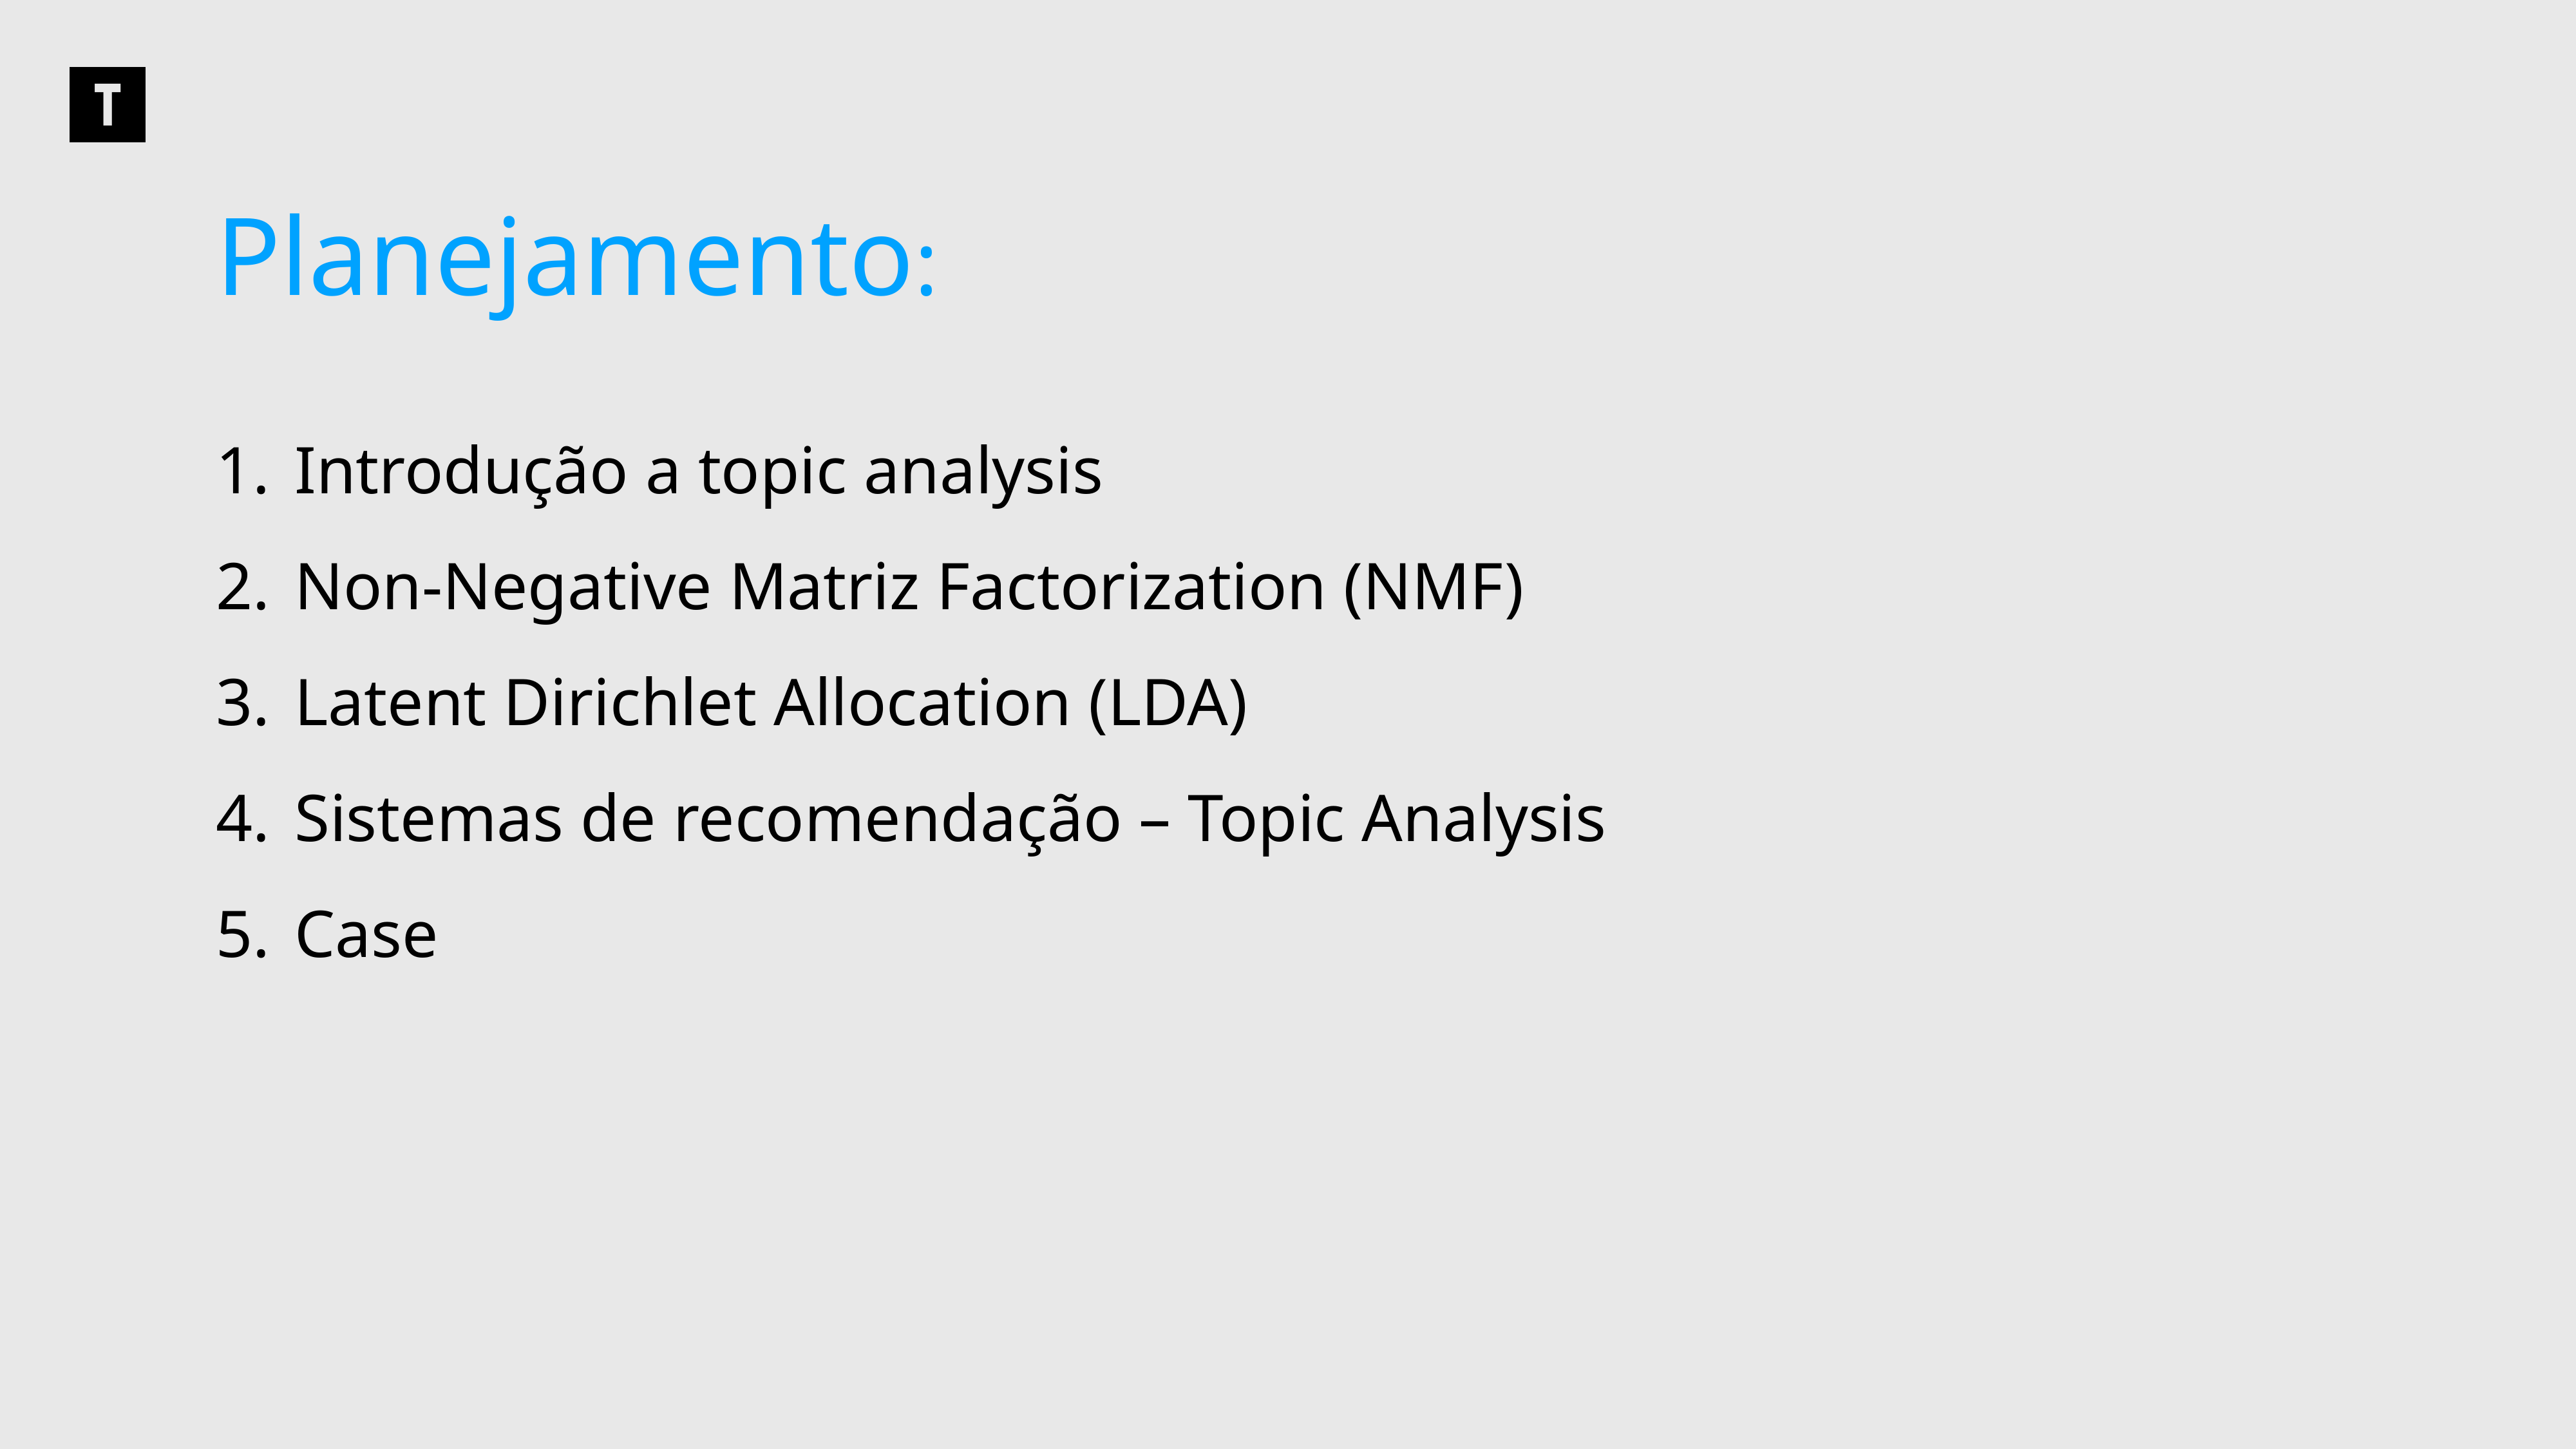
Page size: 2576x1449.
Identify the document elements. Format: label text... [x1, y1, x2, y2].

text_box Introdução a topic analysis Non-Negative Matriz Factorization (NMF) Latent Dirichlet Allocation (LDA) Sistemas de recomendação – Topic Analysis Case [211, 385, 1719, 1053]
text_box Planejamento: [211, 182, 1719, 323]
picture [70, 67, 146, 142]
